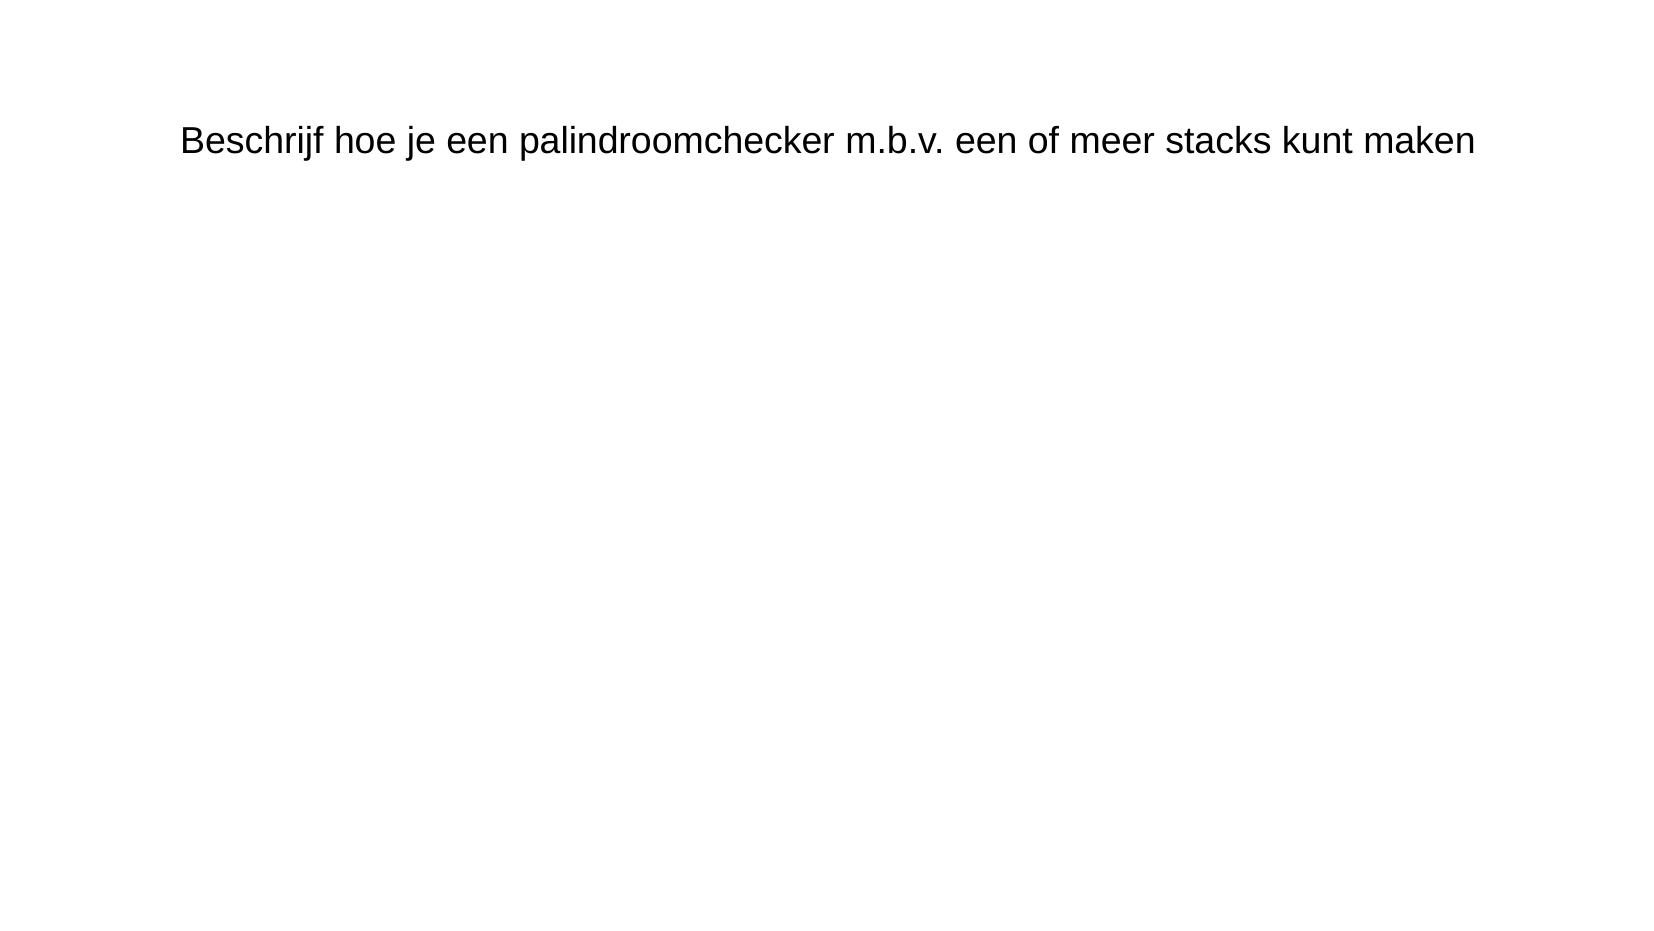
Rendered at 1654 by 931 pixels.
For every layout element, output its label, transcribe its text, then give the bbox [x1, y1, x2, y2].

text_box Beschrijf hoe je een palindroomchecker m.b.v. een of meer stacks kunt maken [165, 112, 1654, 254]
